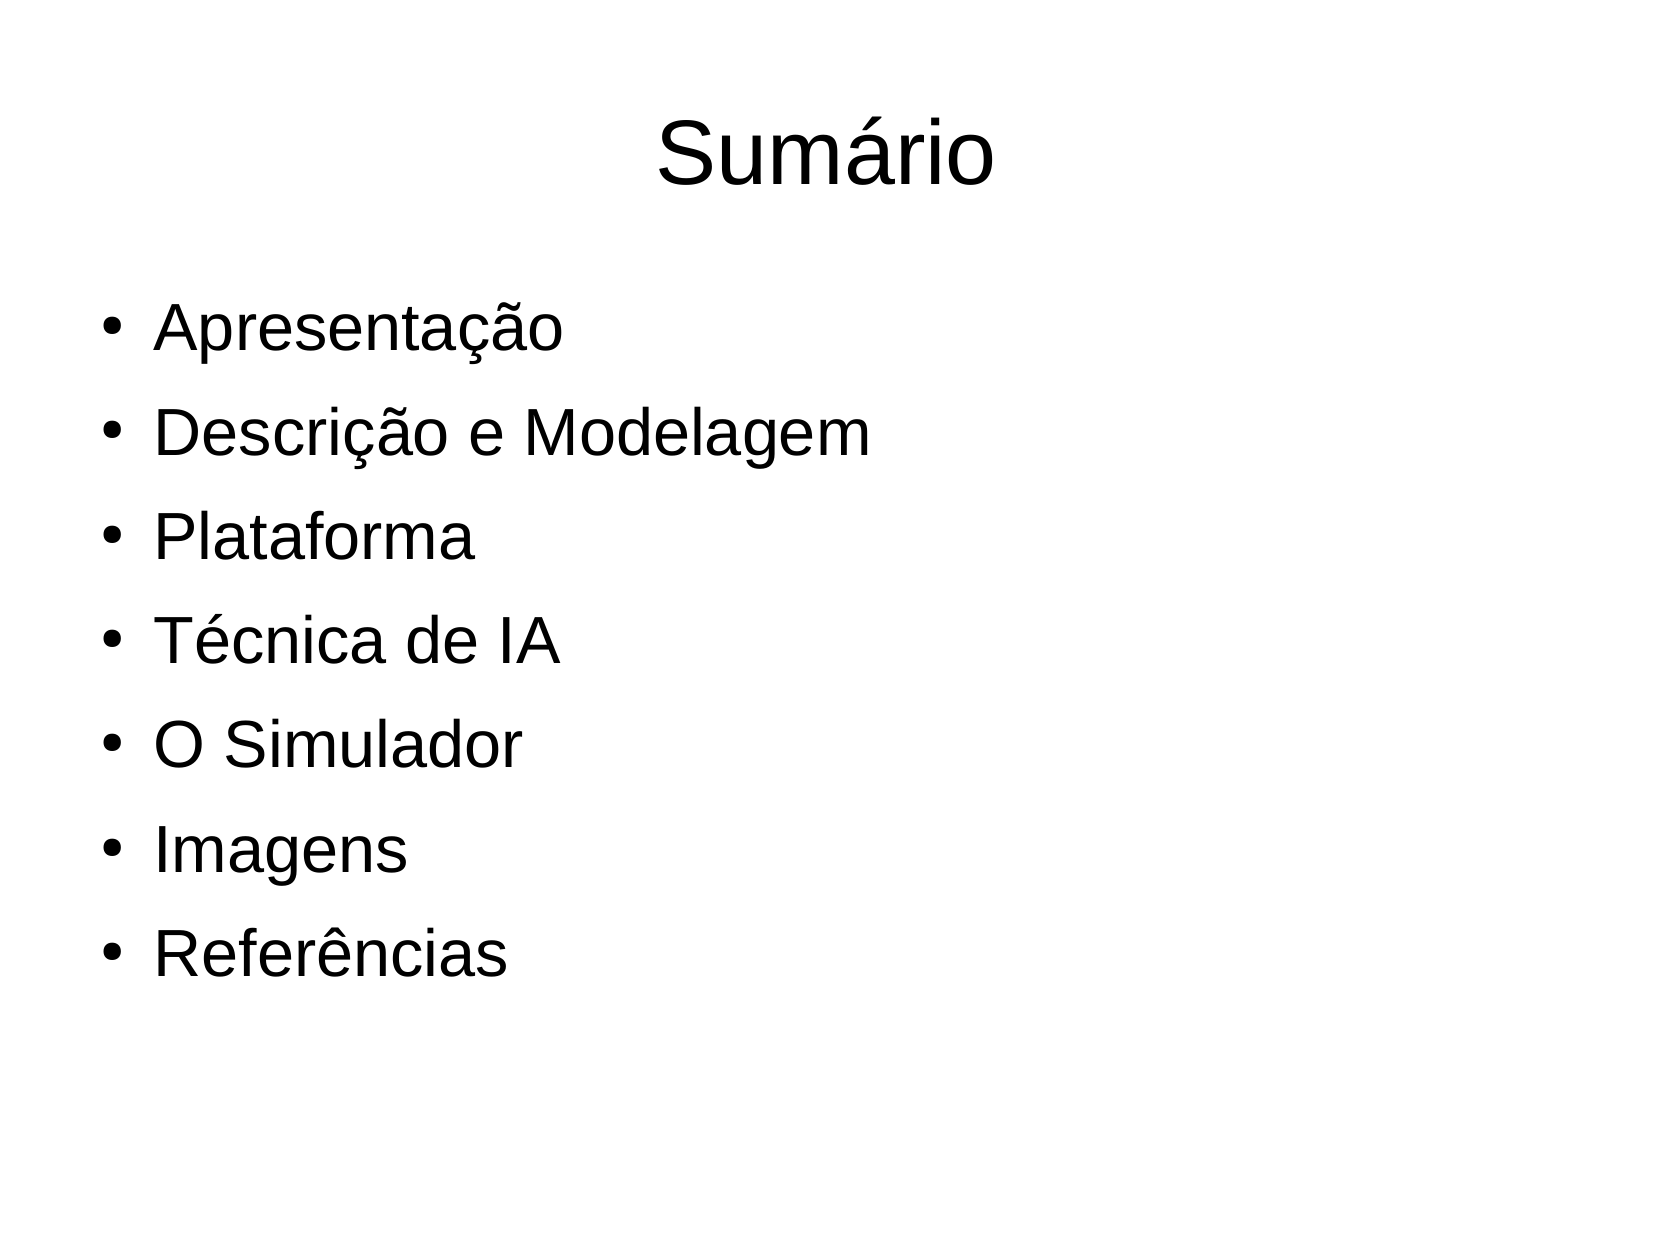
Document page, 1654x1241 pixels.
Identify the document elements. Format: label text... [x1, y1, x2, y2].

list Apresentação Descrição e Modelagem Plataforma Técnica de IA O Simulador Imagens Referências [82, 290, 1571, 1010]
title Sumário [82, 49, 1571, 257]
